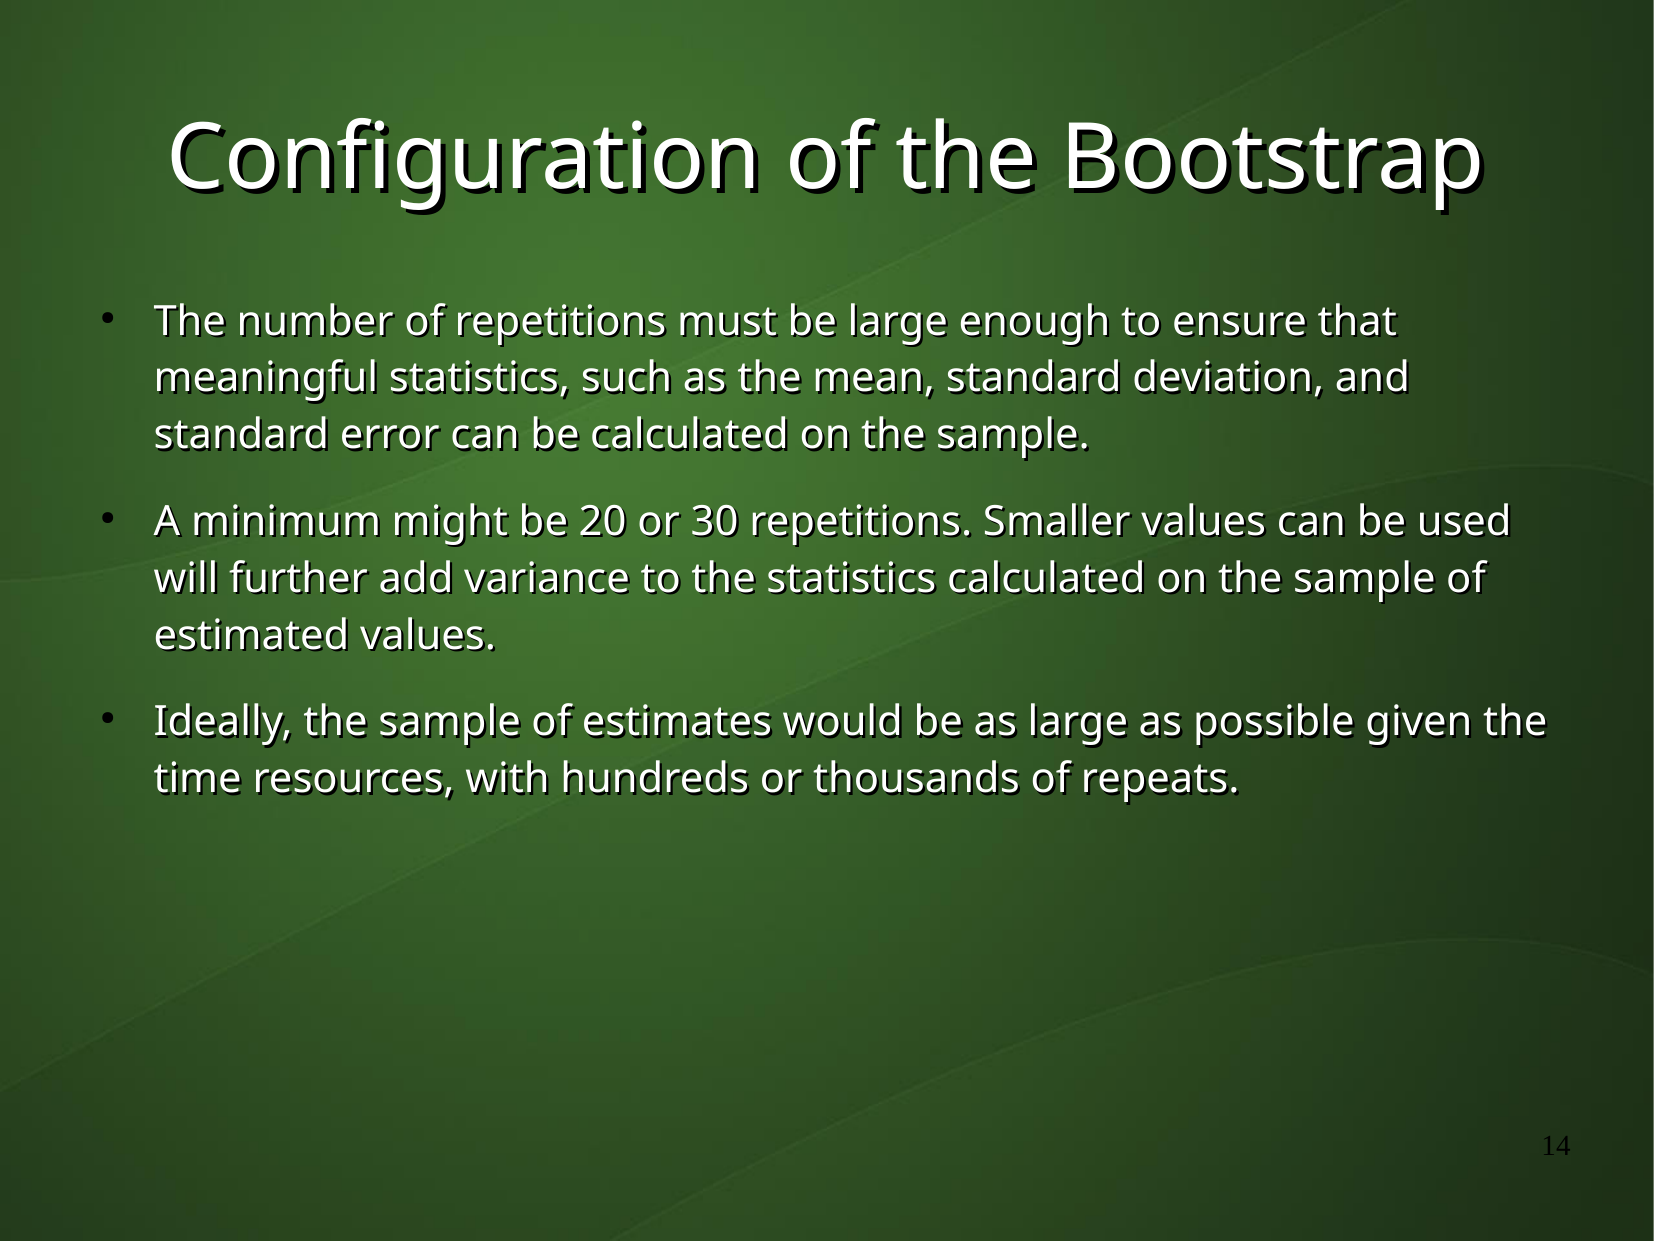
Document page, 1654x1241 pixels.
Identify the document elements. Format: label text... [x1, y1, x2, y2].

title Configuration of the Bootstrap [82, 49, 1571, 257]
list The number of repetitions must be large enough to ensure that meaningful statistics, such as the mean, standard deviation, and standard error can be calculated on the sample. A minimum might be 20 or 30 repetitions. Smaller values can be used will further add variance to the statistics calculated on the sample of estimated values. Ideally, the sample of estimates would be as large as possible given the time resources, with hundreds or thousands of repeats. [82, 290, 1571, 1010]
picture [0, 0, 1654, 1241]
